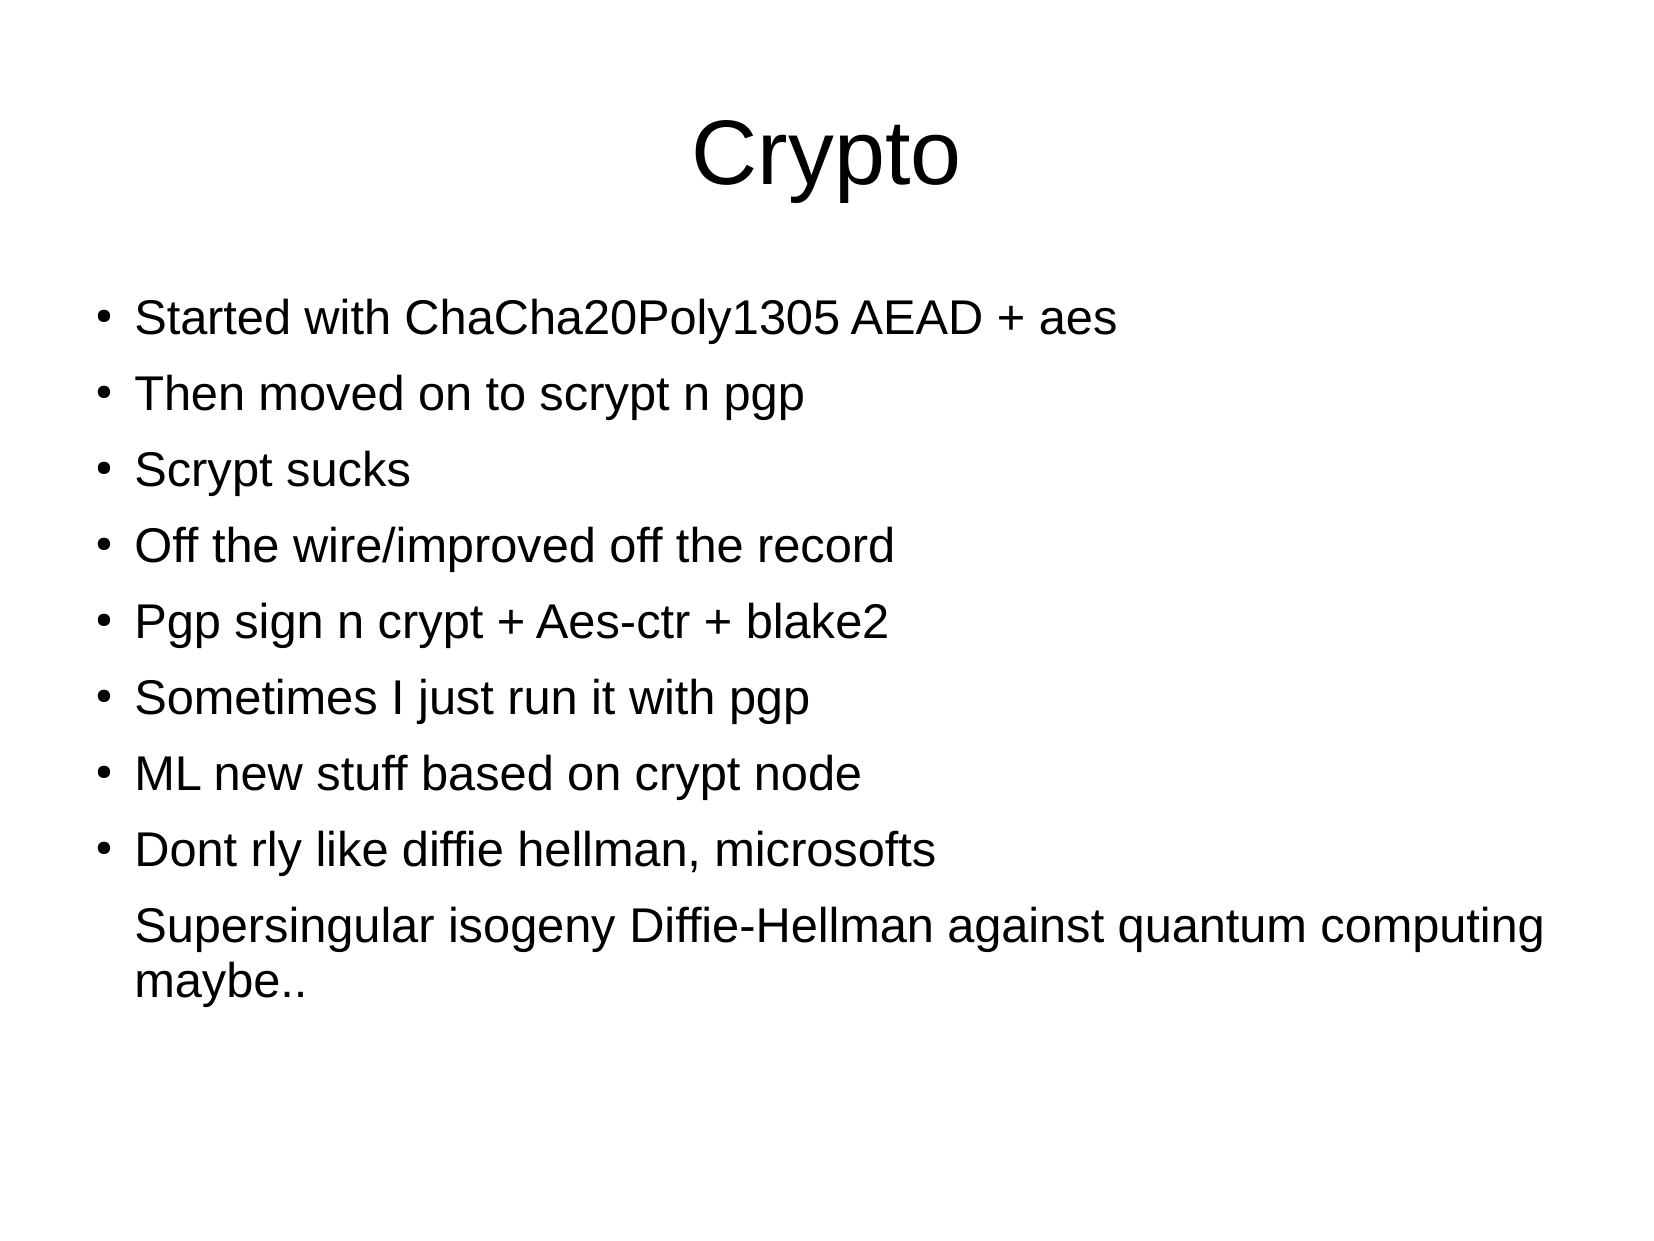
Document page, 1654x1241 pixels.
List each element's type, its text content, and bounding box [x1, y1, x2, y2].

list Started with ChaCha20Poly1305 AEAD + aes Then moved on to scrypt n pgp Scrypt sucks Off the wire/improved off the record Pgp sign n crypt + Aes-ctr + blake2 Sometimes I just run it with pgp ML new stuff based on crypt node Dont rly like diffie hellman, microsofts Supersingular isogeny Diffie-Hellman against quantum computing maybe.. [82, 290, 1571, 1010]
title Crypto [82, 49, 1571, 257]
